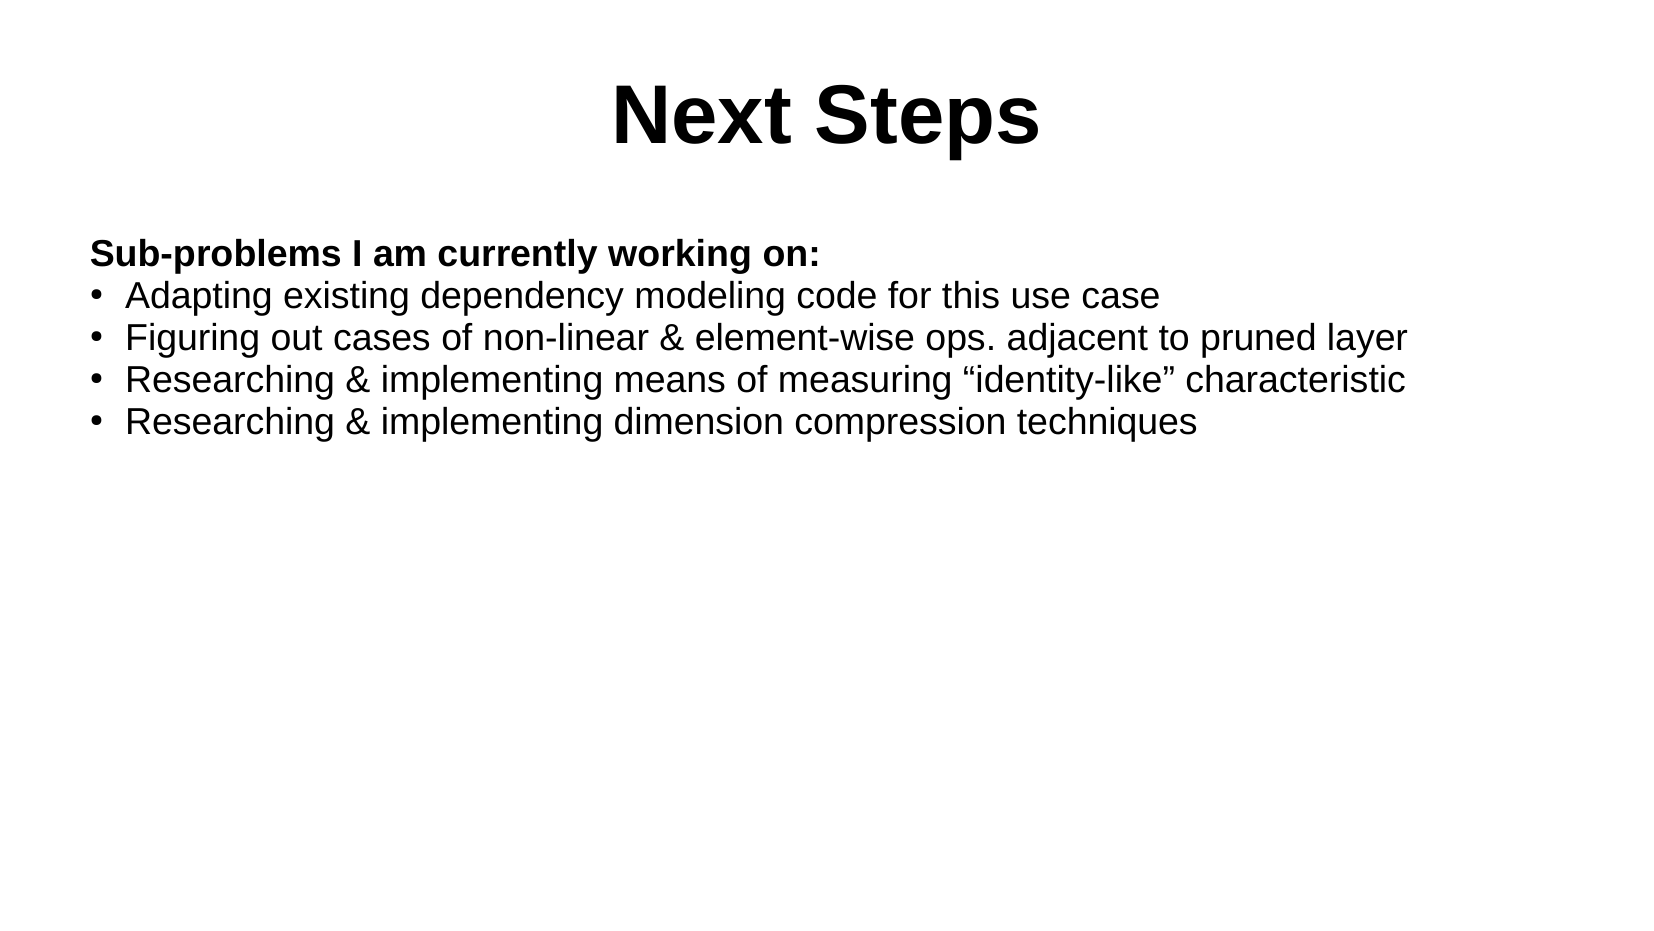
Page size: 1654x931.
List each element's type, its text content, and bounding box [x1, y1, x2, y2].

text_box Sub-problems I am currently working on: Adapting existing dependency modeling code for this use case Figuring out cases of non-linear & element-wise ops. adjacent to pruned layer Researching & implementing means of measuring “identity-like” characteristic Researching & implementing dimension compression techniques [75, 225, 1426, 653]
title Next Steps [82, 37, 1571, 193]
